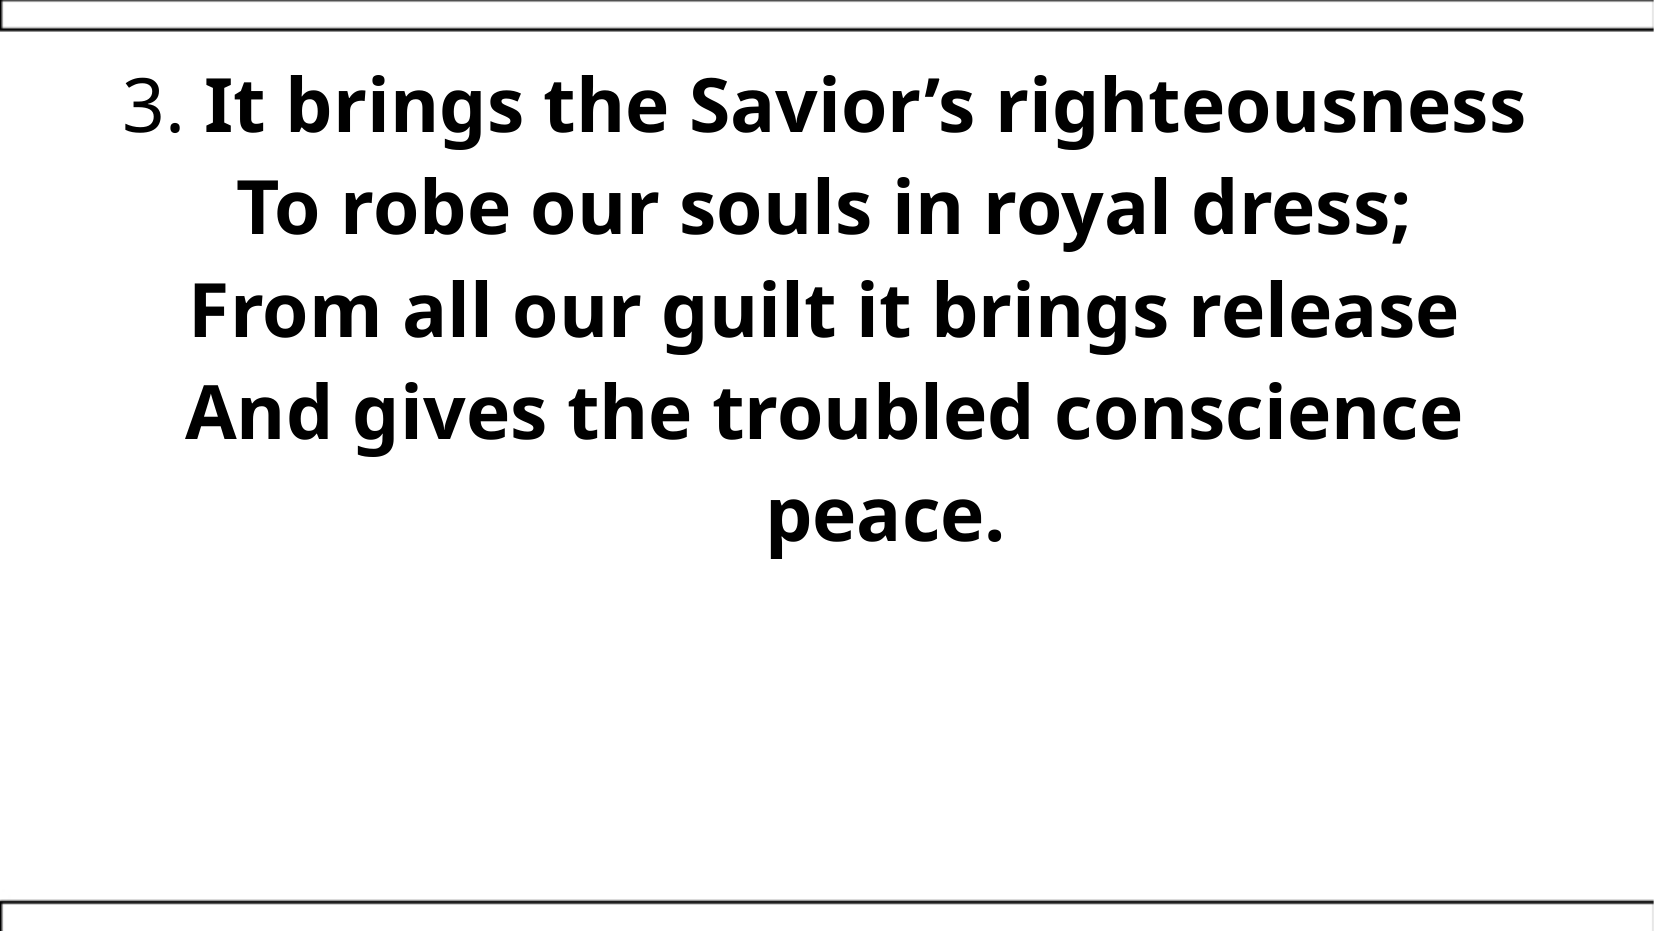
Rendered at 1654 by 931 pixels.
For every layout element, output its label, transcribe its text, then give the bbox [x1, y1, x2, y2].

picture [0, 0, 1654, 931]
text_box 3. It brings the Savior’s righteousness To robe our souls in royal dress; From all our guilt it brings release And gives the troubled conscience peace. [75, 45, 1576, 460]
